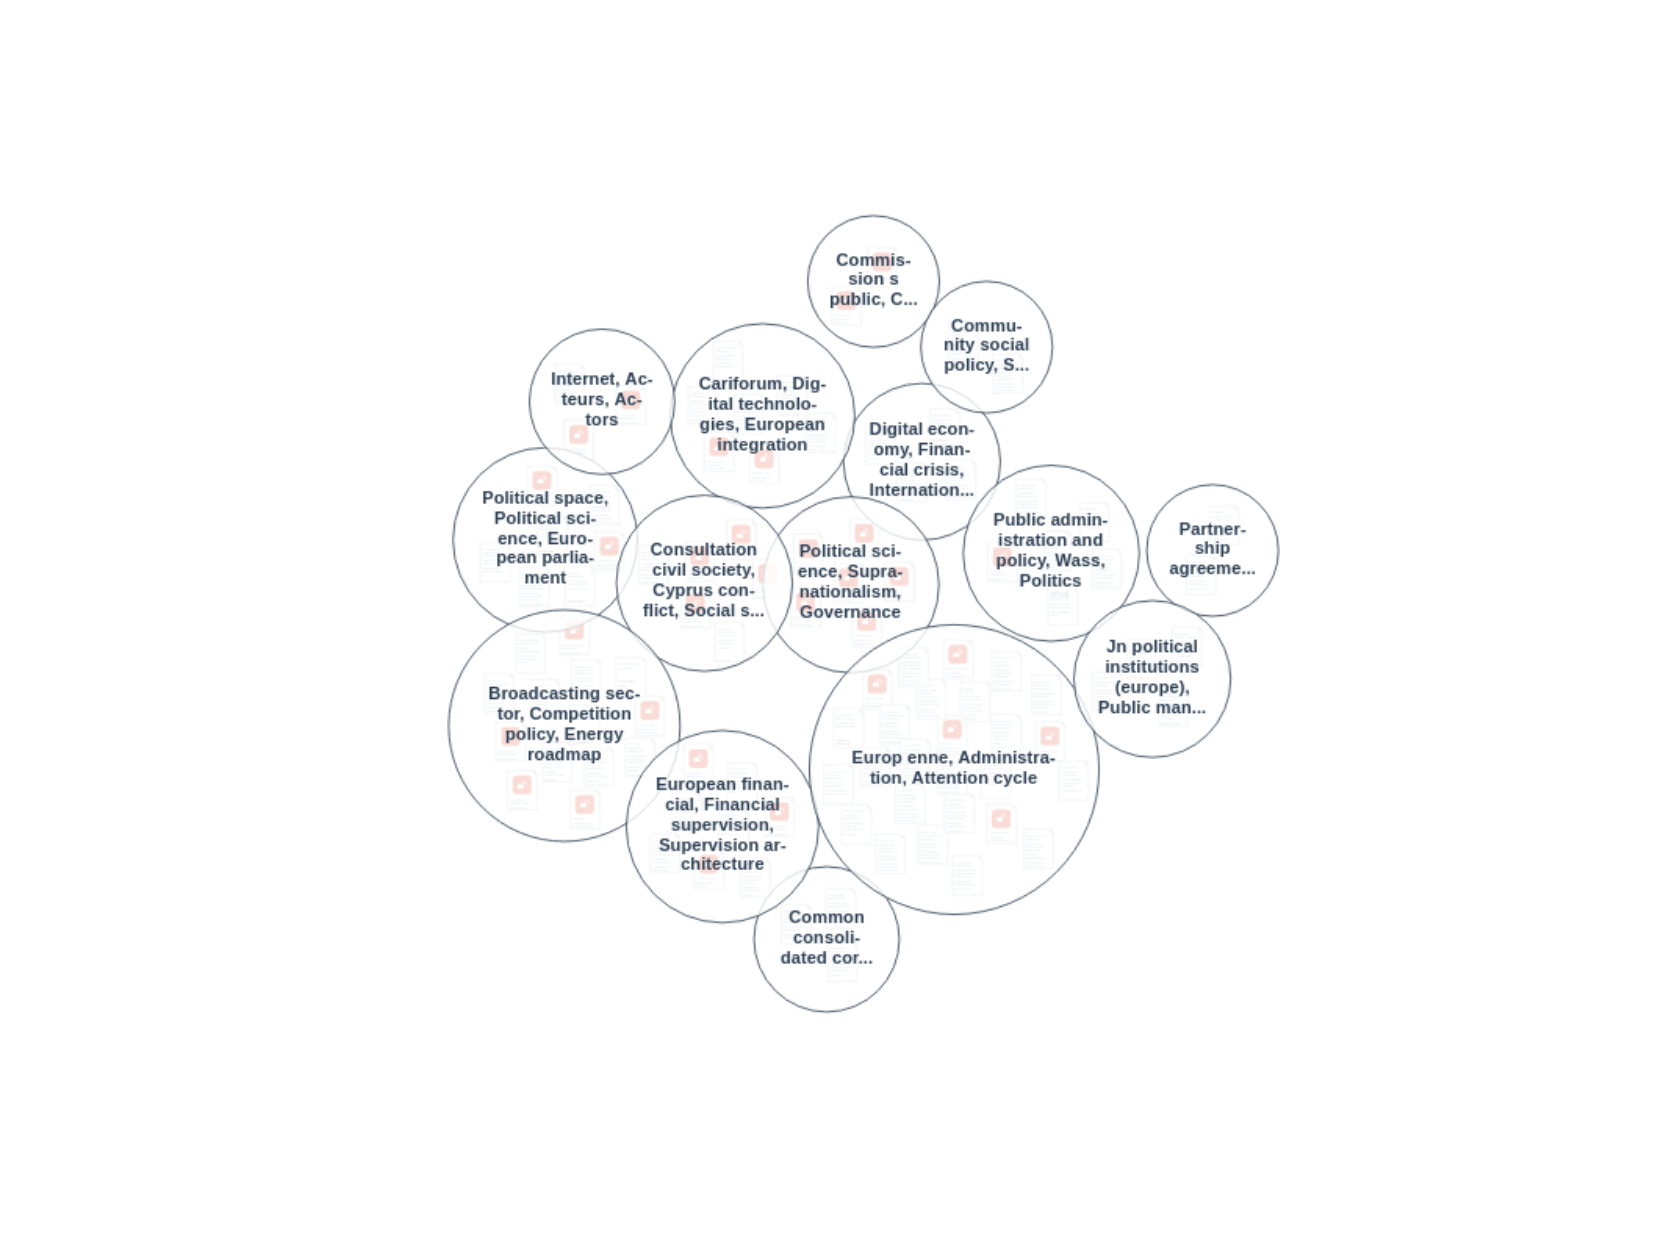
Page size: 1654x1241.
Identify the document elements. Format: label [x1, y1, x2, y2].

picture [324, 202, 1330, 1039]
